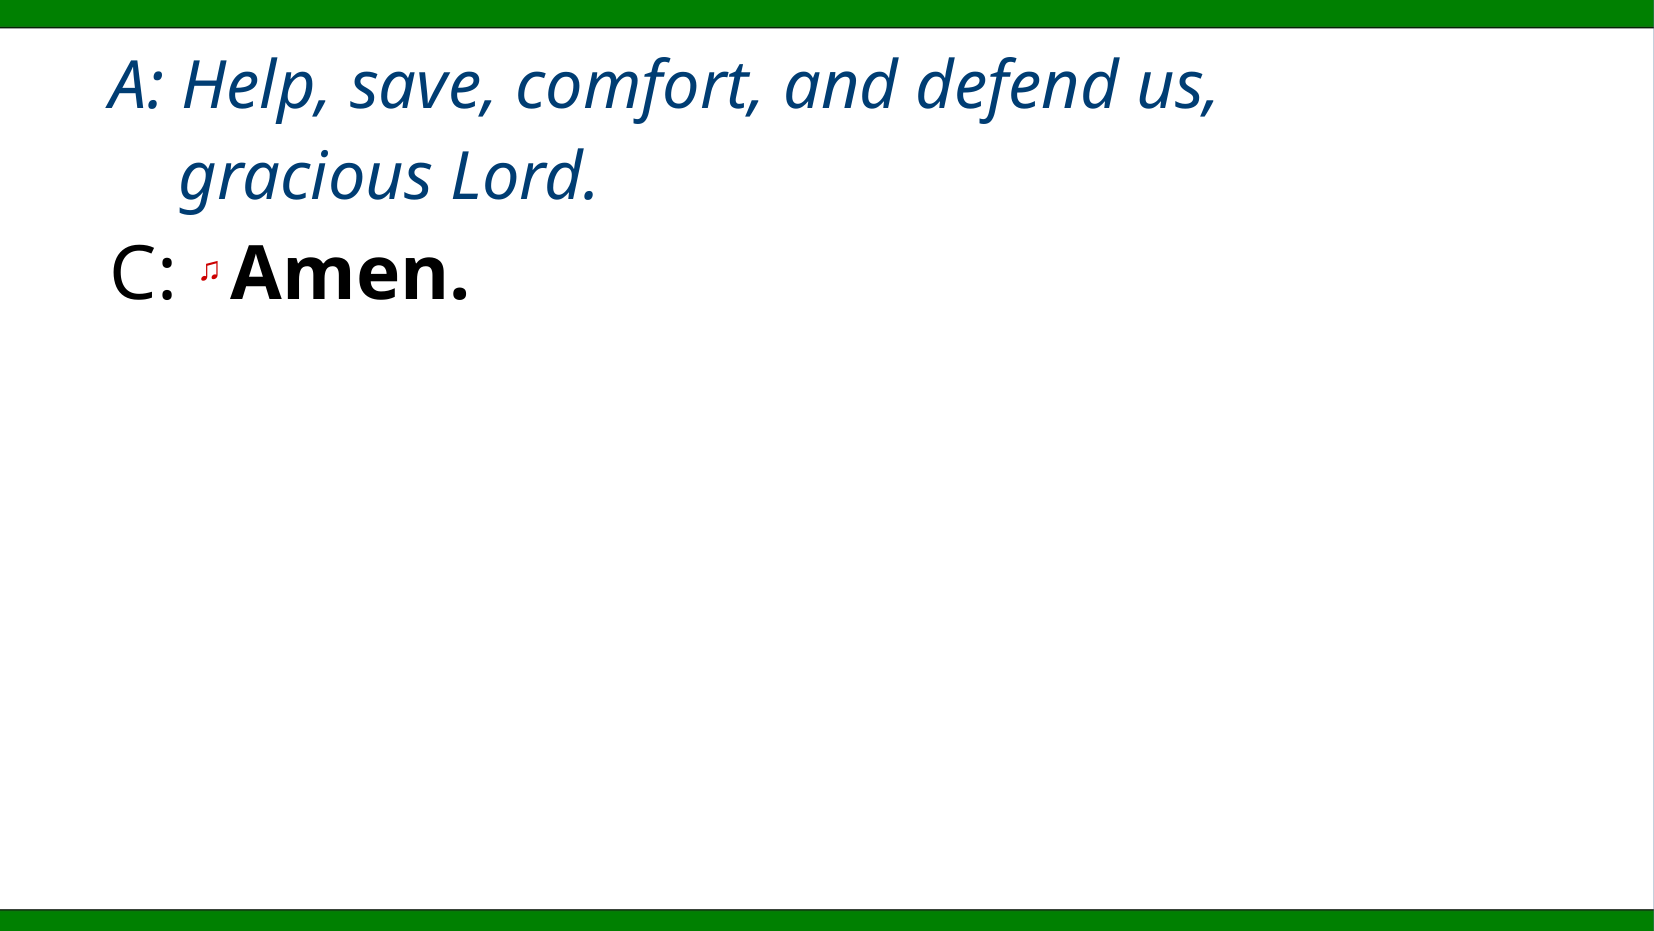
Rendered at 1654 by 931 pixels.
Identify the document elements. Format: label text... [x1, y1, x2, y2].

text_box A: Help, save, comfort, and defend us, gracious Lord. C: ♫ Amen. [95, 30, 1566, 346]
picture [0, 0, 1654, 931]
